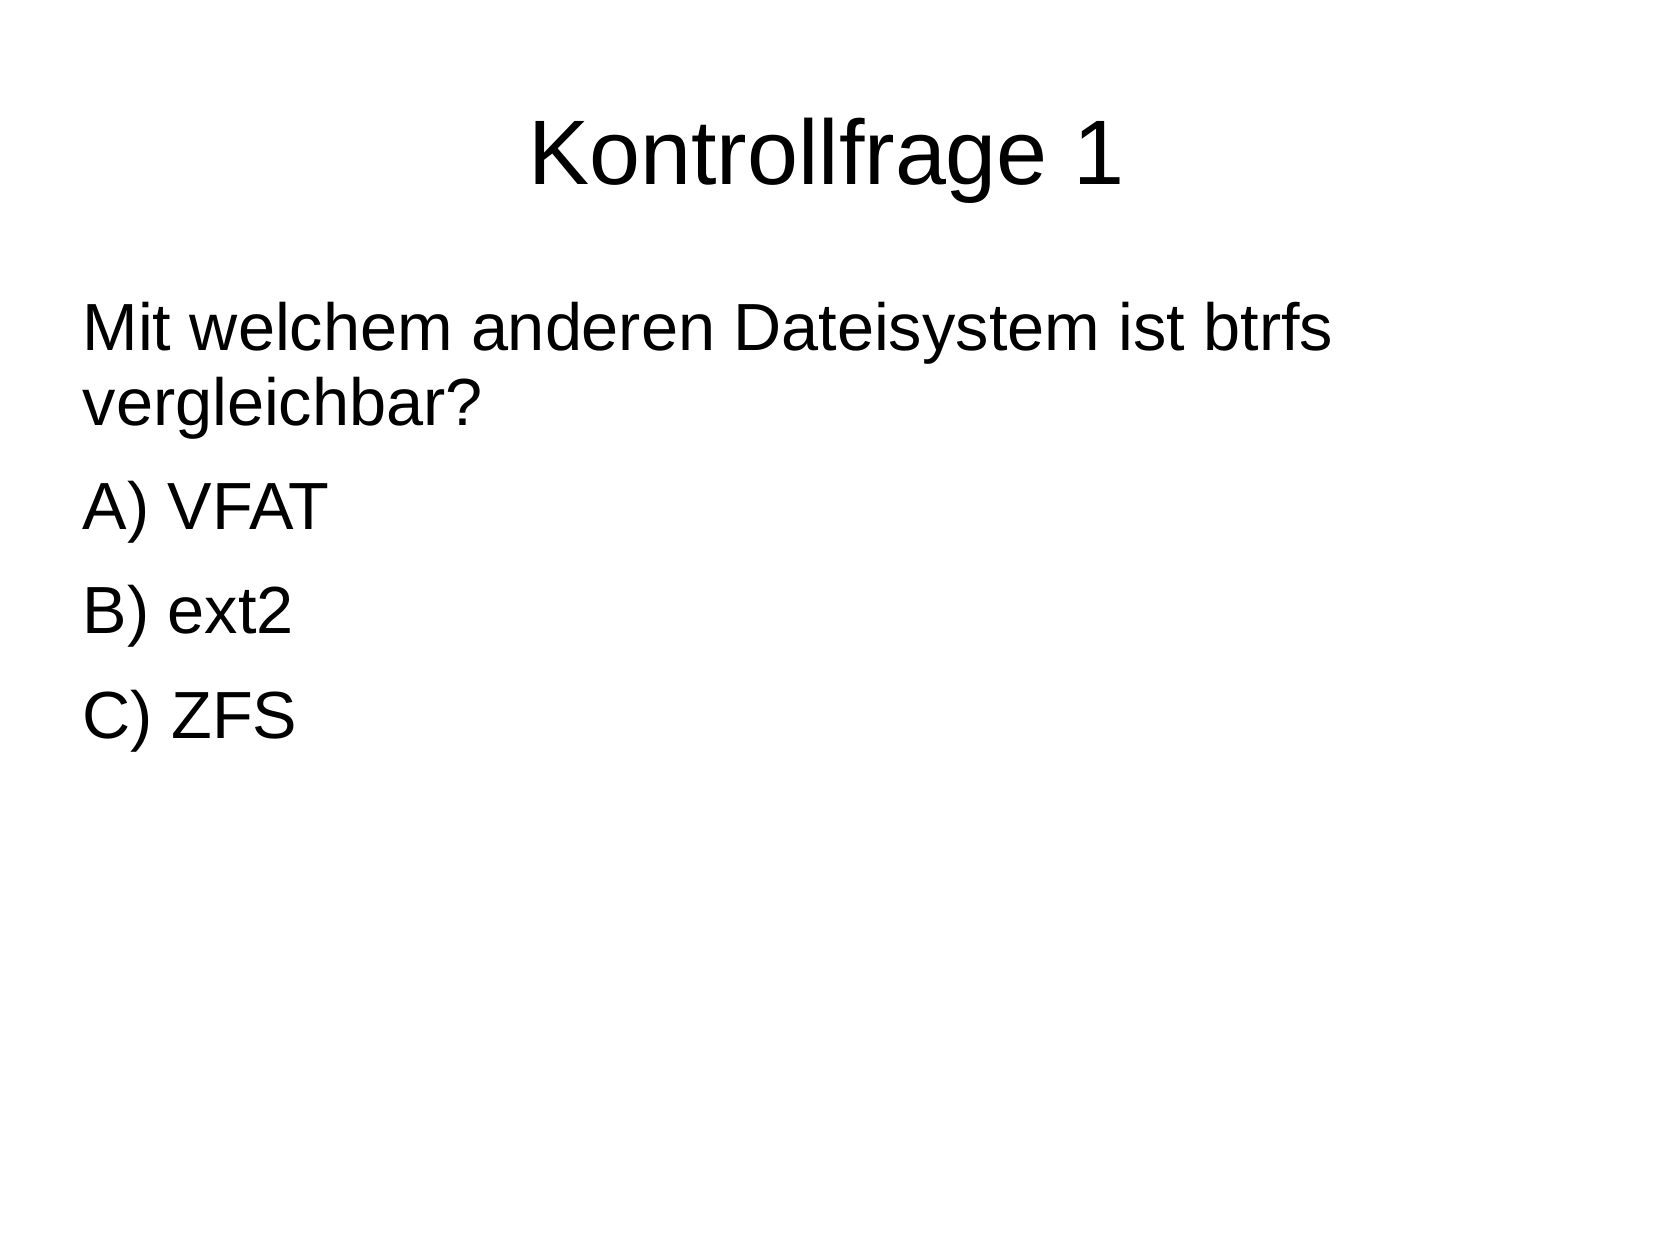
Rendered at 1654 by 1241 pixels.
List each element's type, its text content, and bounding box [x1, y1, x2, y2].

list Mit welchem anderen Dateisystem ist btrfs vergleichbar? A) VFAT B) ext2 C) ZFS [82, 290, 1571, 1010]
title Kontrollfrage 1 [82, 101, 1571, 205]
